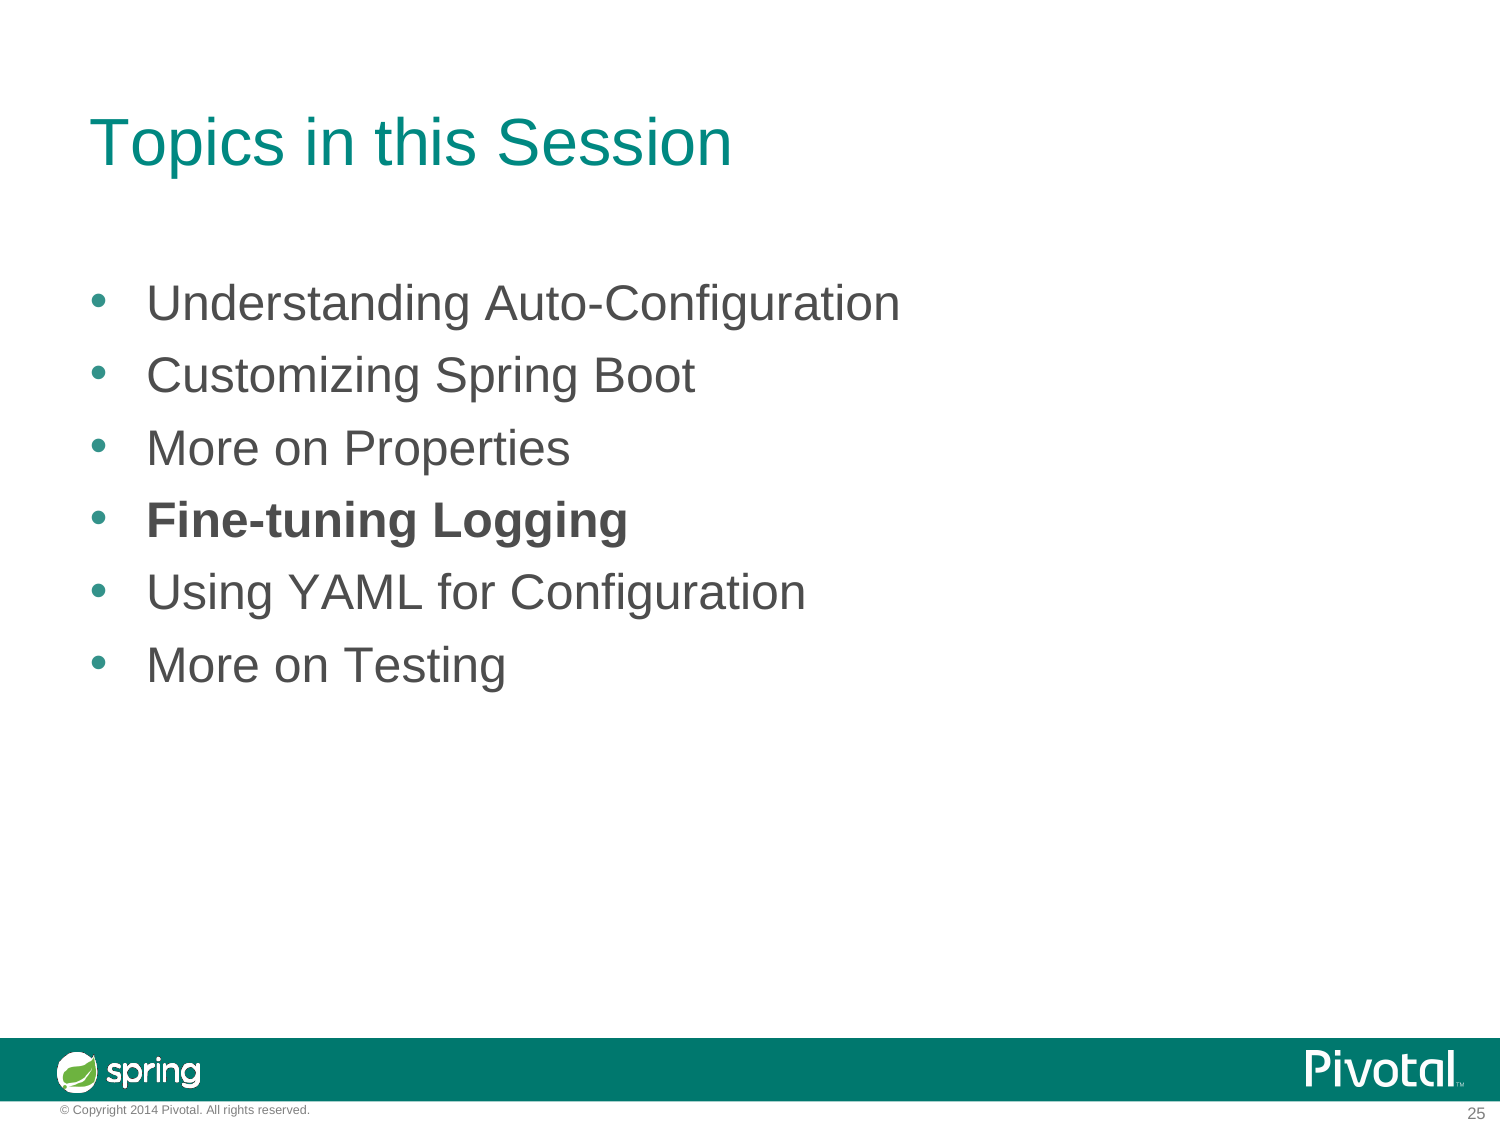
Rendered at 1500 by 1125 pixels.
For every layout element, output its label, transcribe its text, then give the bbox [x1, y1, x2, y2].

picture [32, 1041, 210, 1103]
list Understanding Auto-Configuration Customizing Spring Boot More on Properties Fine-tuning Logging Using YAML for Configuration More on Testing [75, 262, 1426, 931]
picture [1306, 1050, 1464, 1087]
title Topics in this Session [75, 45, 1426, 233]
